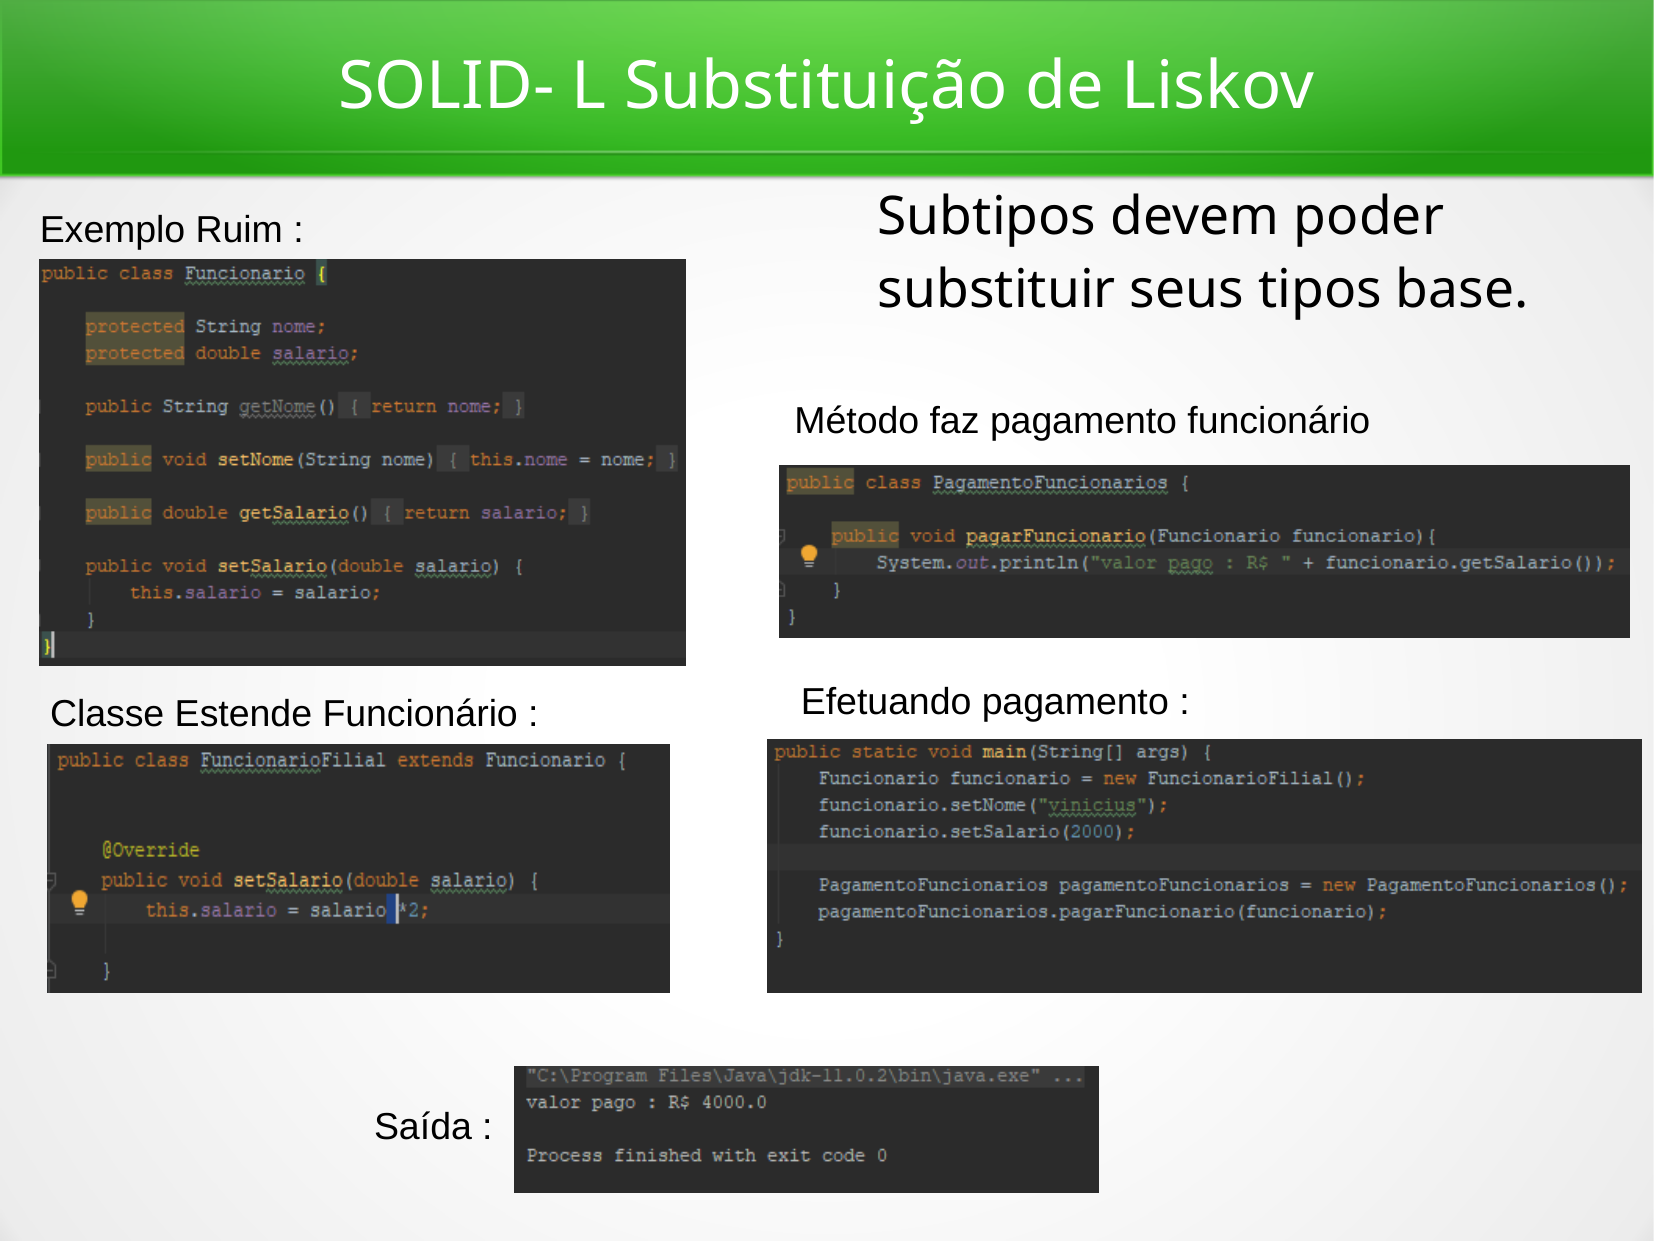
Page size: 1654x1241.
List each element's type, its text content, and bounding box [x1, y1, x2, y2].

text_box Classe Estende Funcionário : [35, 685, 554, 742]
picture [0, 0, 1654, 1241]
list Subtipos devem poder substituir seus tipos base. [821, 177, 1548, 372]
text_box Efetuando pagamento : [786, 673, 1205, 731]
title SOLID- L Substituição de Liskov [82, 11, 1571, 154]
text_box Método faz pagamento funcionário [779, 392, 1386, 449]
text_box Saída : [359, 1098, 508, 1156]
text_box Exemplo Ruim : [24, 200, 319, 258]
